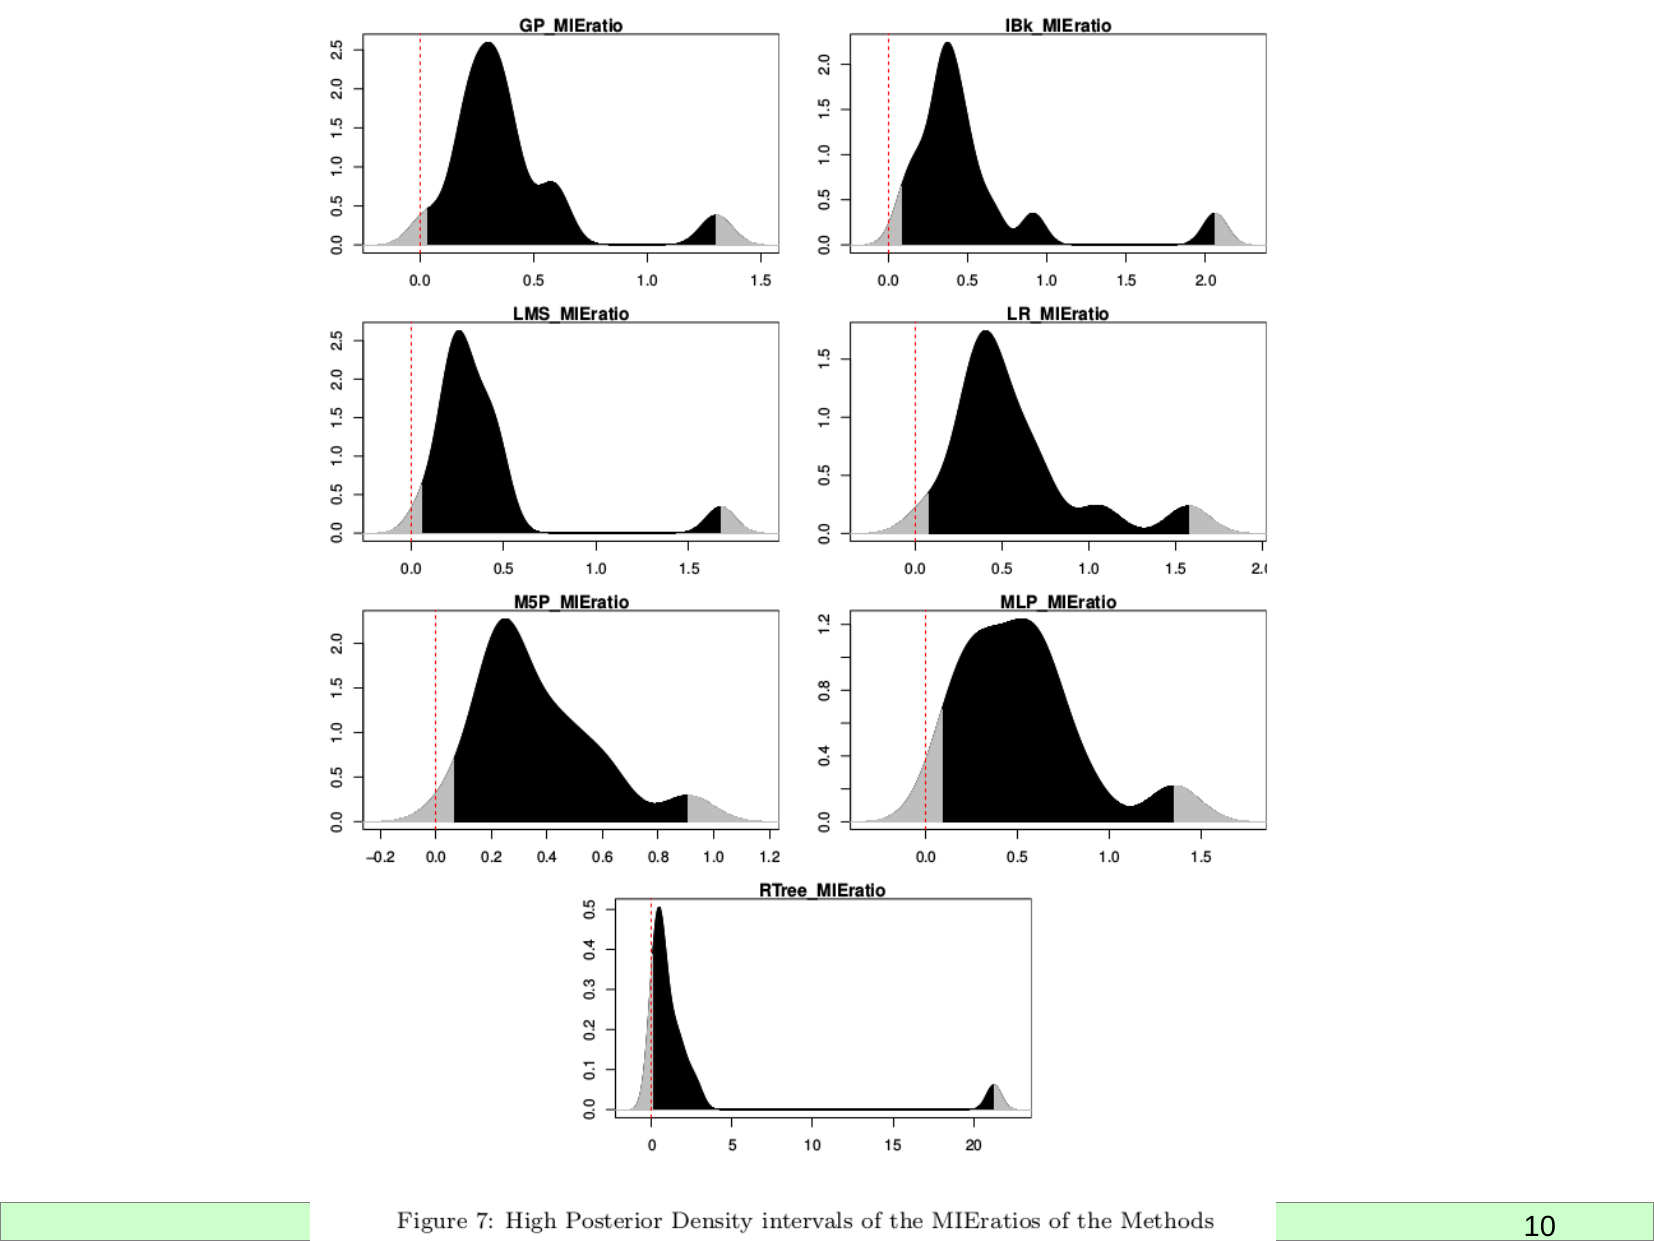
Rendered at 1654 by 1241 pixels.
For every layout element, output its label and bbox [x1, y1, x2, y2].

picture [310, 0, 1276, 1241]
